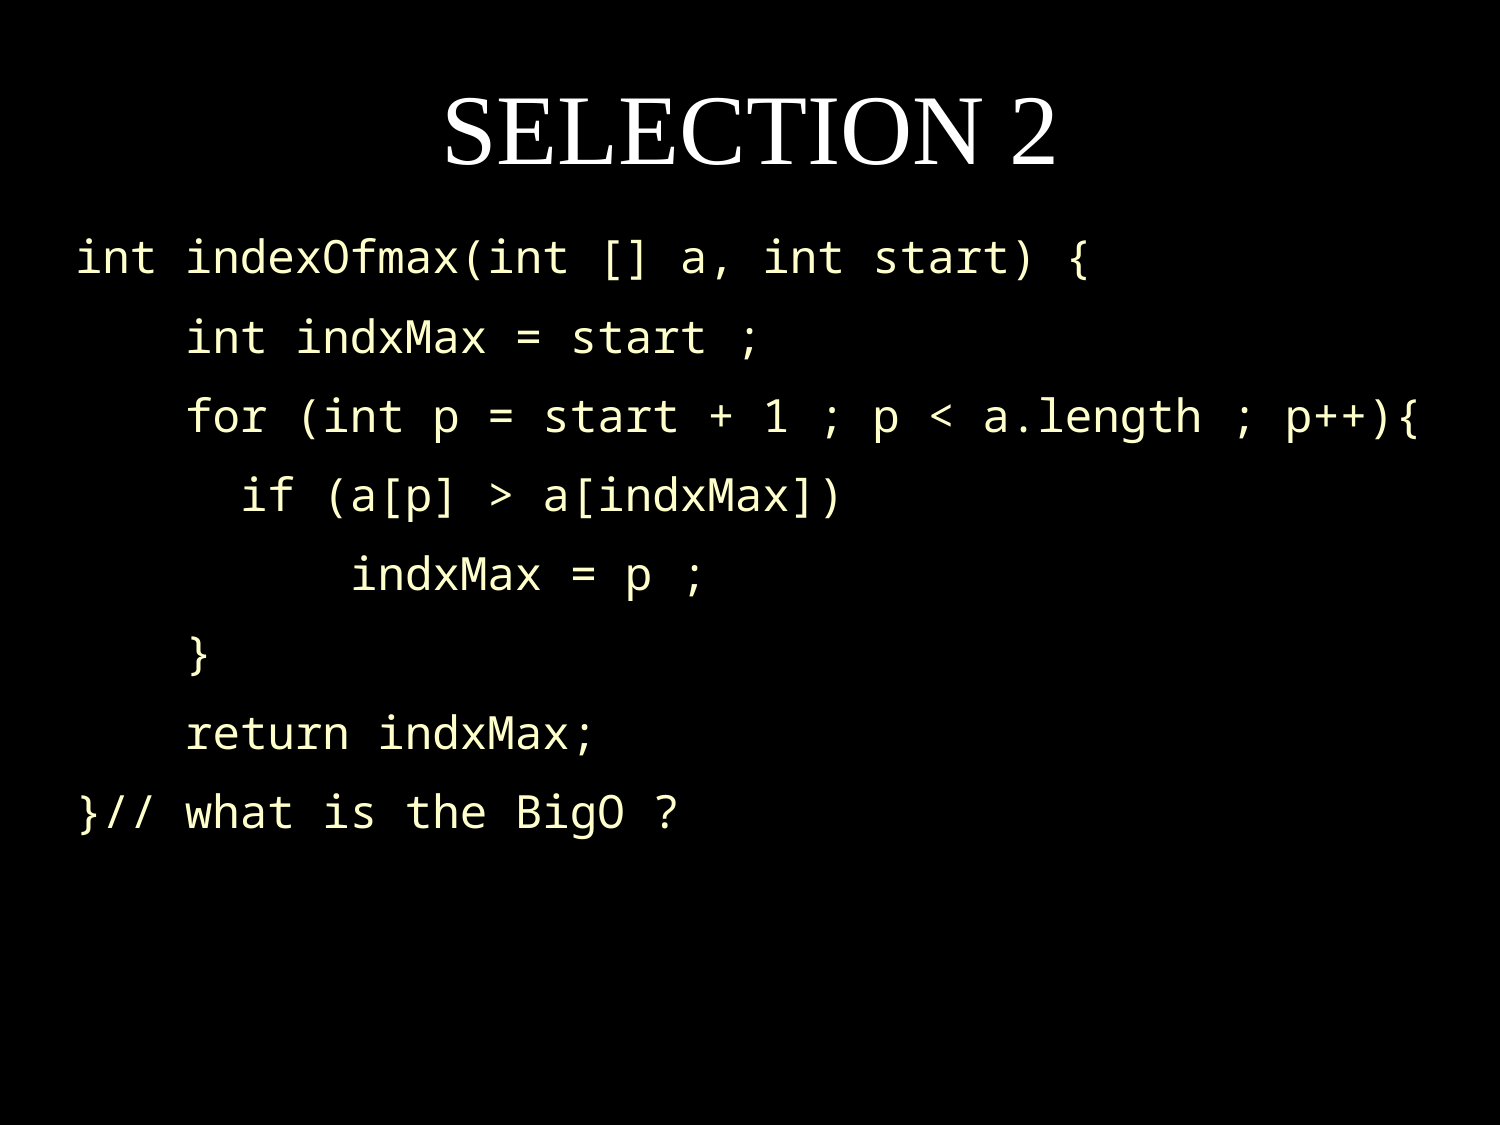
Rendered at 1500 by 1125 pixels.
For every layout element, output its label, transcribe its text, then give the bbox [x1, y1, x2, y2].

list int indexOfmax(int [] a, int start) { int indxMax = start ; for (int p = start + 1 ; p < a.length ; p++){ if (a[p] > a[indxMax]) indxMax = p ; } return indxMax; }// what is the BigO ? [75, 224, 1426, 1011]
title SELECTION 2 [22, 37, 1480, 225]
